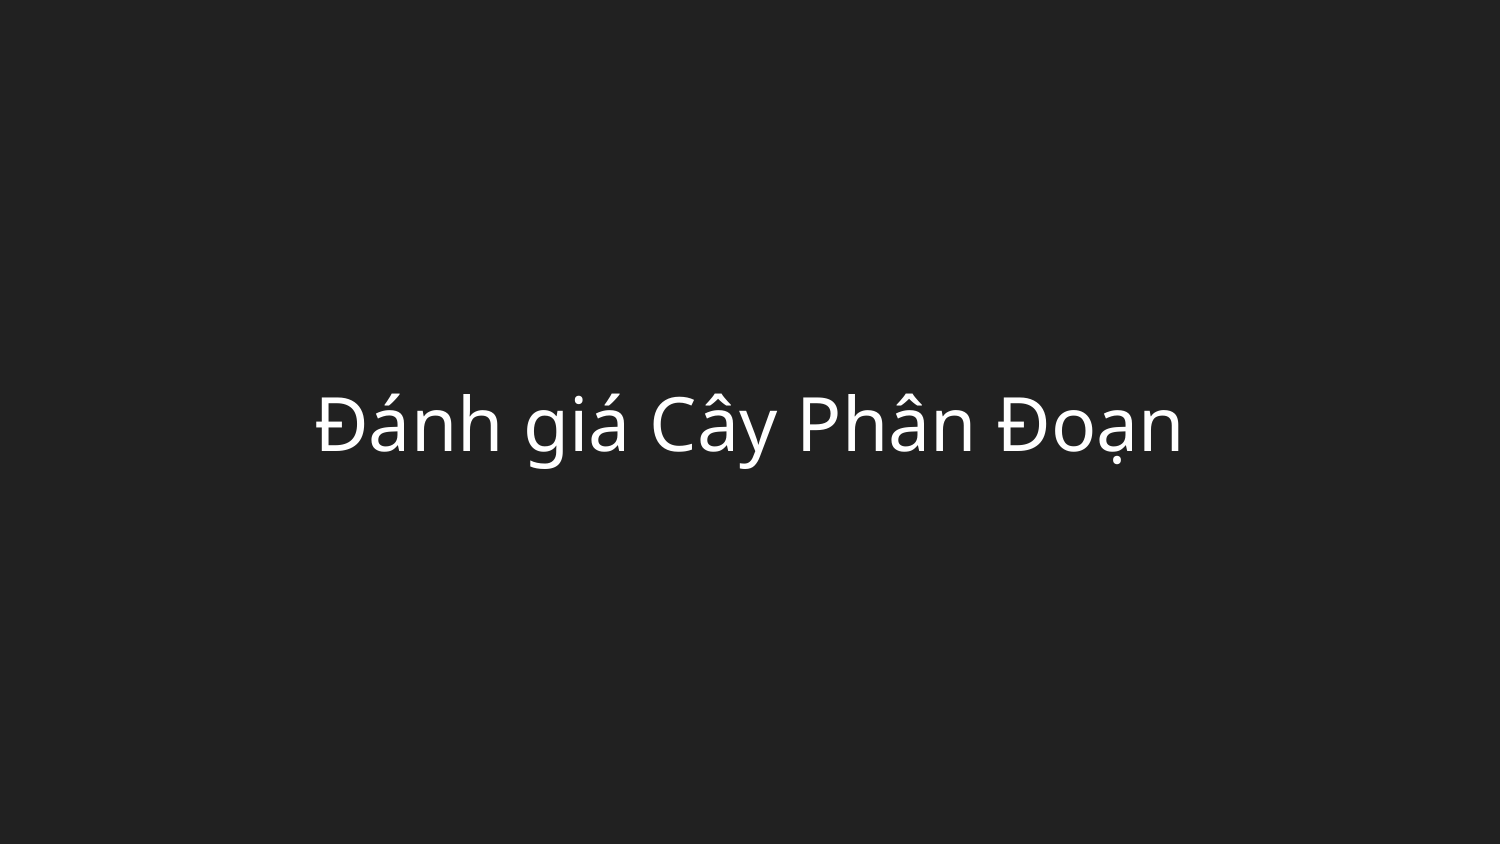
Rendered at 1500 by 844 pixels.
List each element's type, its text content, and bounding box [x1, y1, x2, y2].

title Đánh giá Cây Phân Đoạn [51, 352, 1449, 491]
